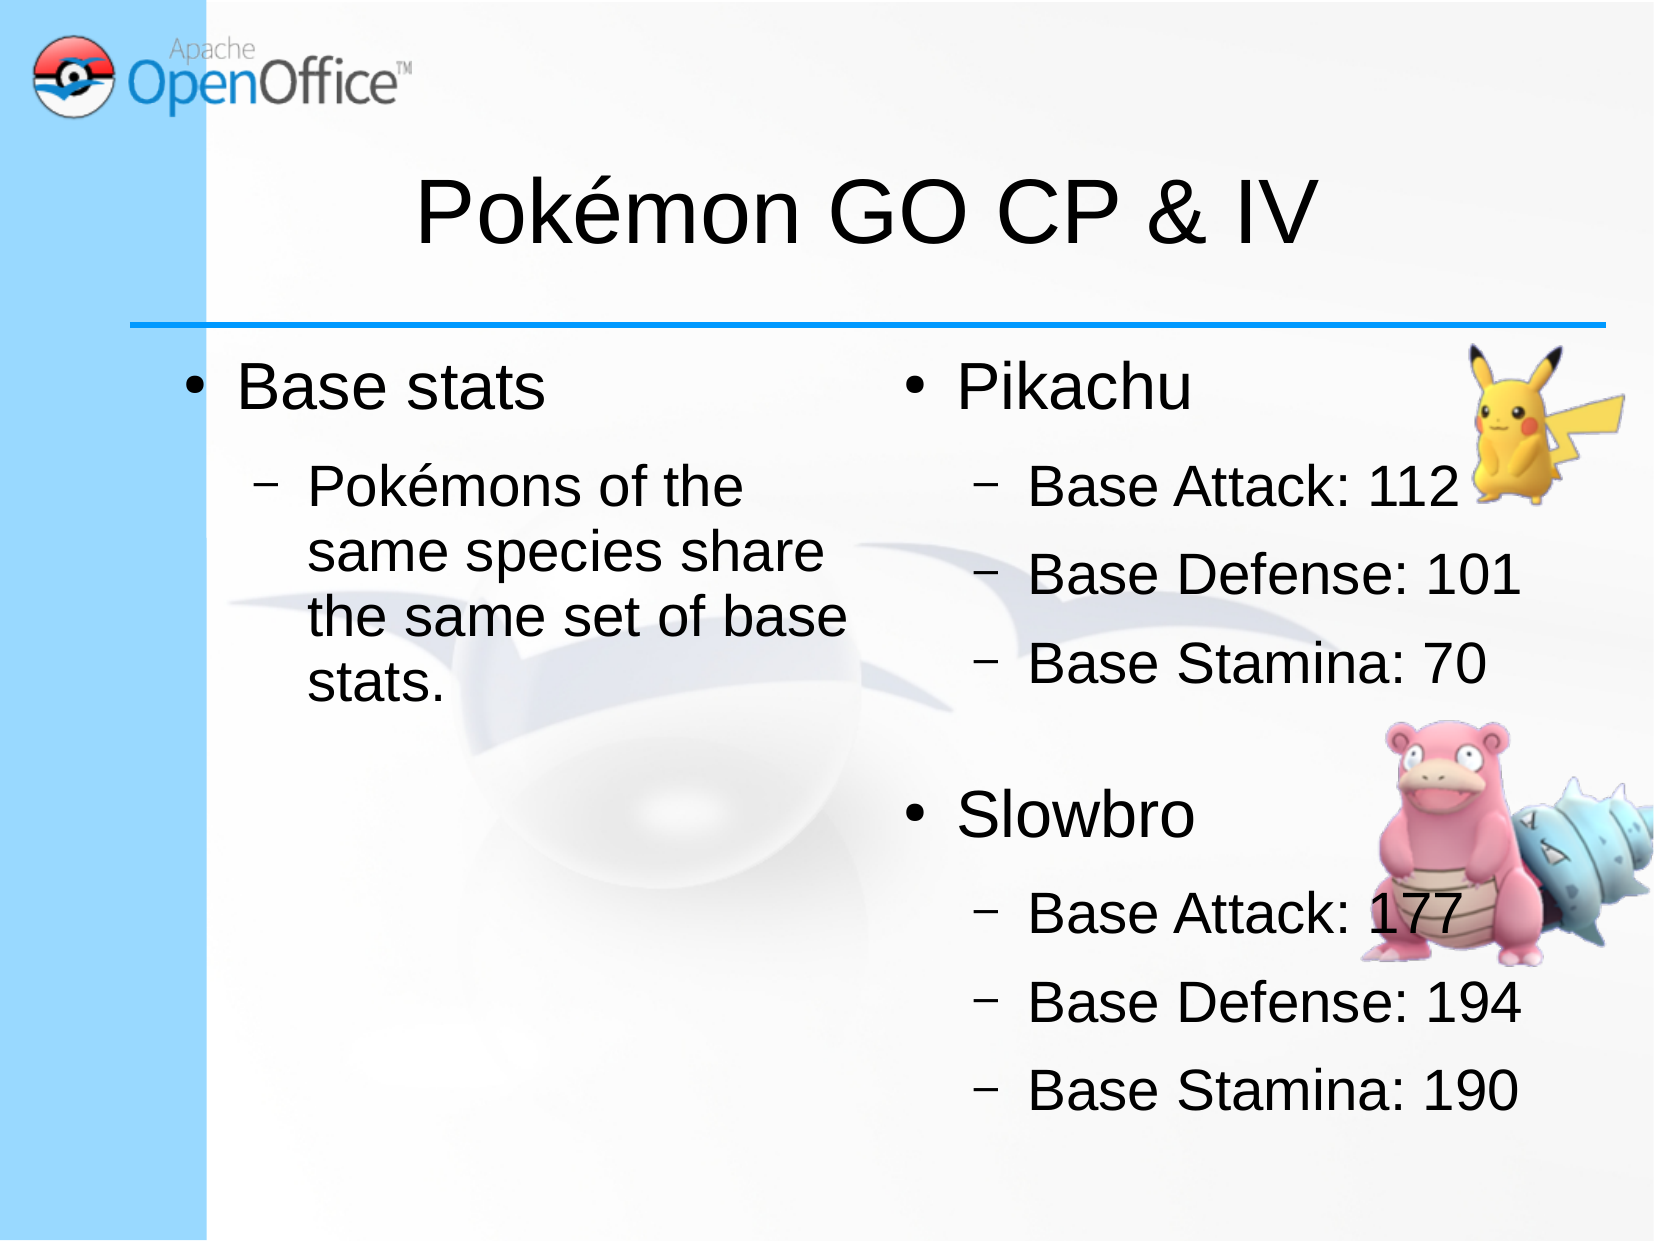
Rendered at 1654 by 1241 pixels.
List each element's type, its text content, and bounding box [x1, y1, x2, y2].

list Pikachu Base Attack: 112 Base Defense: 101 Base Stamina: 70 [885, 349, 1572, 740]
picture [31, 2, 1654, 1241]
list Base stats Pokémons of the same species share the same set of base stats. [165, 349, 852, 1168]
list Slowbro Base Attack: 177 Base Defense: 194 Base Stamina: 190 [885, 776, 1572, 1167]
title Pokémon GO CP & IV [165, 108, 1571, 316]
